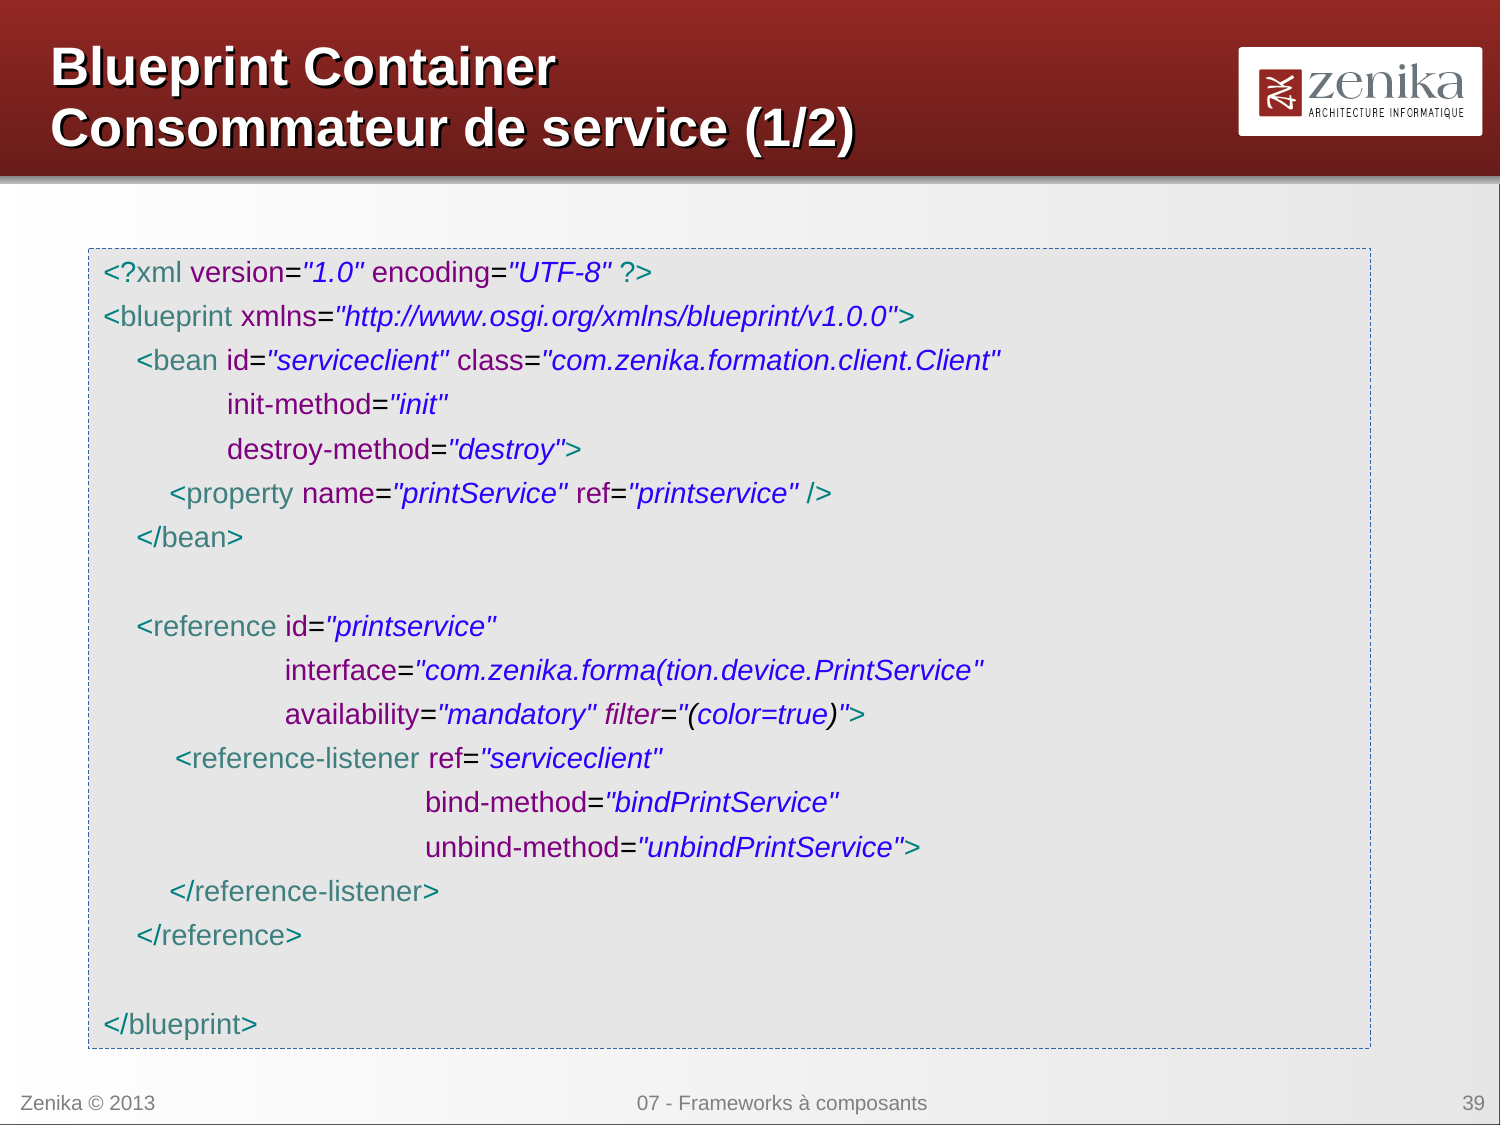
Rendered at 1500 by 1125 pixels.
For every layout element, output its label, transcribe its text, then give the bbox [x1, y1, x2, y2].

list <?xml version="1.0" encoding="UTF-8" ?> <blueprint xmlns="http://www.osgi.org/xmlns/blueprint/v1.0.0"> <bean id="serviceclient" class="com.zenika.formation.client.Client" init-method="init" destroy-method="destroy"> <property name="printService" ref="printservice" /> </bean> <reference id="printservice" interface="com.zenika.forma(tion.device.PrintService" availability="mandatory" filter="(color=true)"> <reference-listener ref="serviceclient" bind-method="bindPrintService" unbind-method="unbindPrintService"> </reference-listener> </reference> </blueprint> [88, 248, 1371, 1049]
title Blueprint Container Consommateur de service (1/2) [50, 15, 1206, 180]
picture [1257, 58, 1464, 125]
